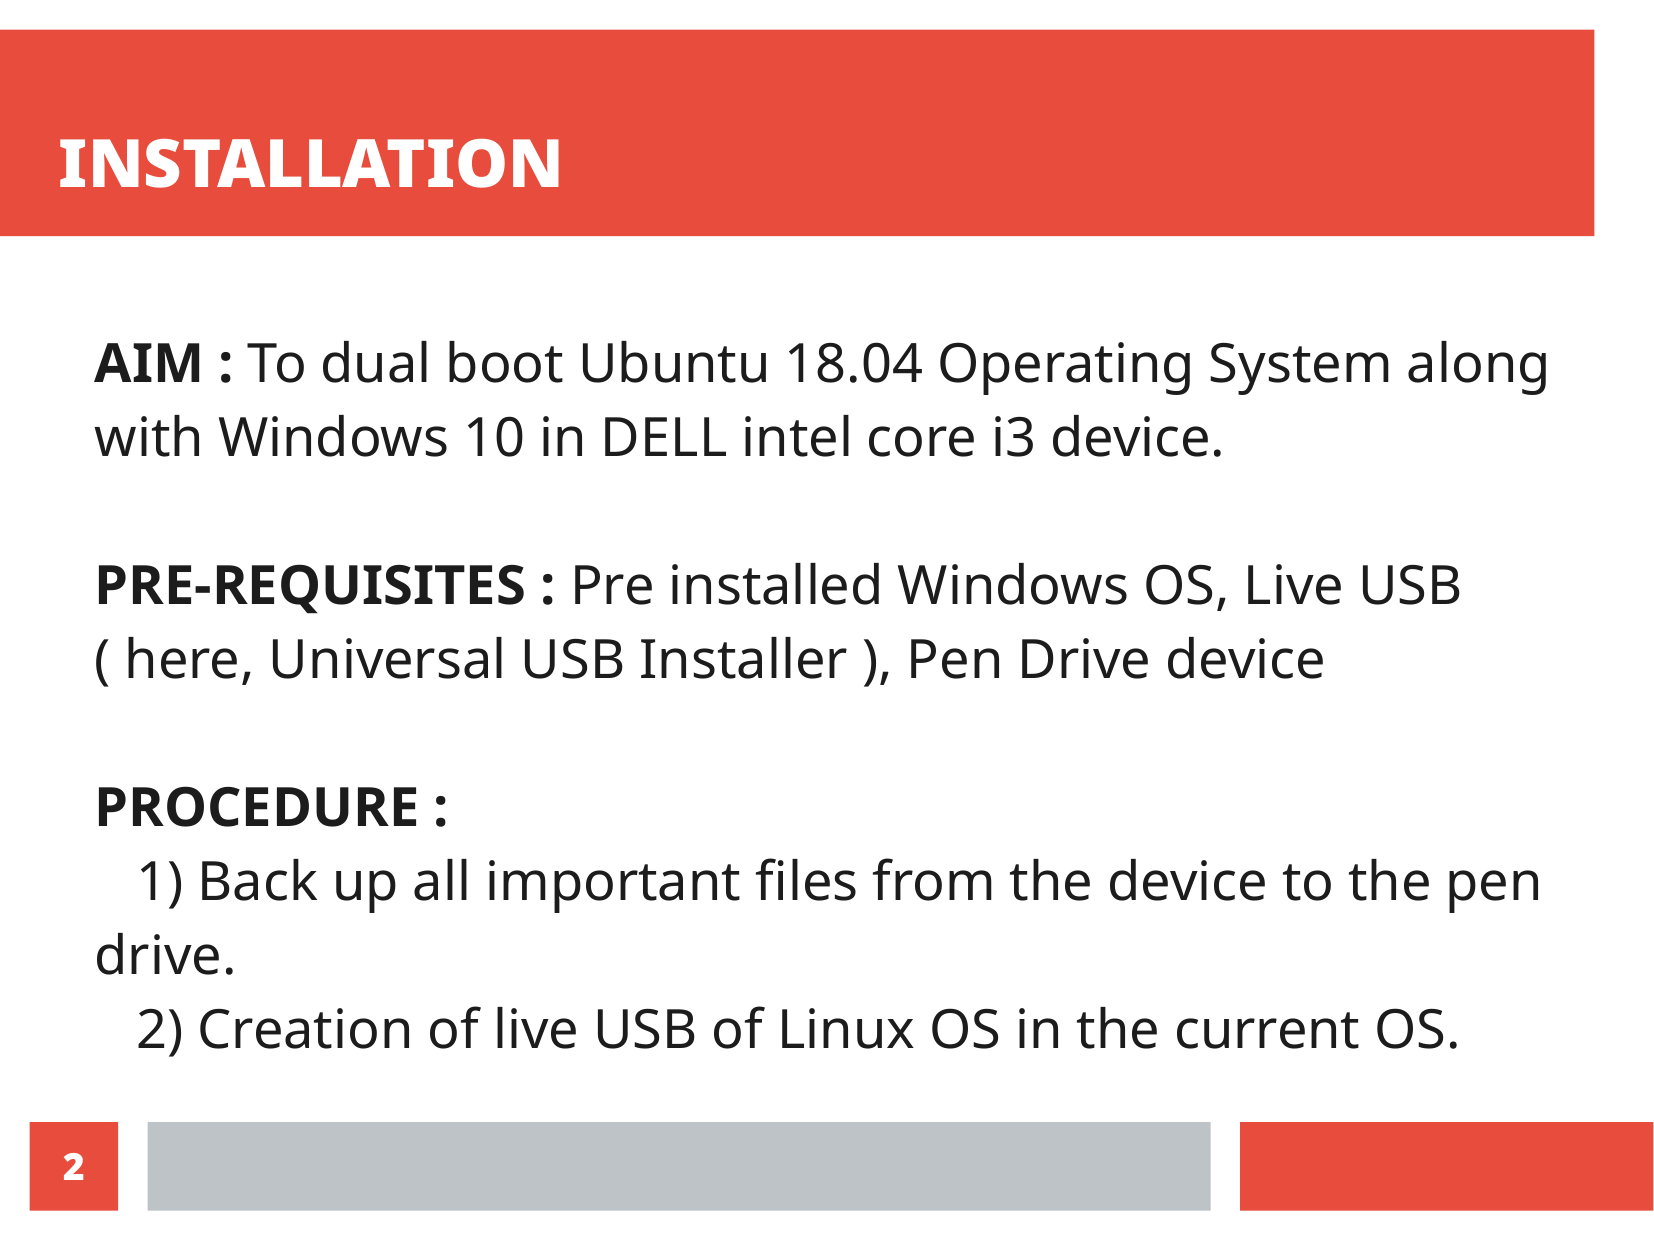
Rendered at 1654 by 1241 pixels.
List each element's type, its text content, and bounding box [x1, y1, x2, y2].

subtitle AIM : To dual boot Ubuntu 18.04 Operating System along with Windows 10 in DELL intel core i3 device. PRE-REQUISITES : Pre installed Windows OS, Live USB ( here, Universal USB Installer ), Pen Drive device PROCEDURE : 1) Back up all important files from the device to the pen drive. 2) Creation of live USB of Linux OS in the current OS. [59, 324, 1565, 1093]
title INSTALLATION [59, 59, 1595, 207]
